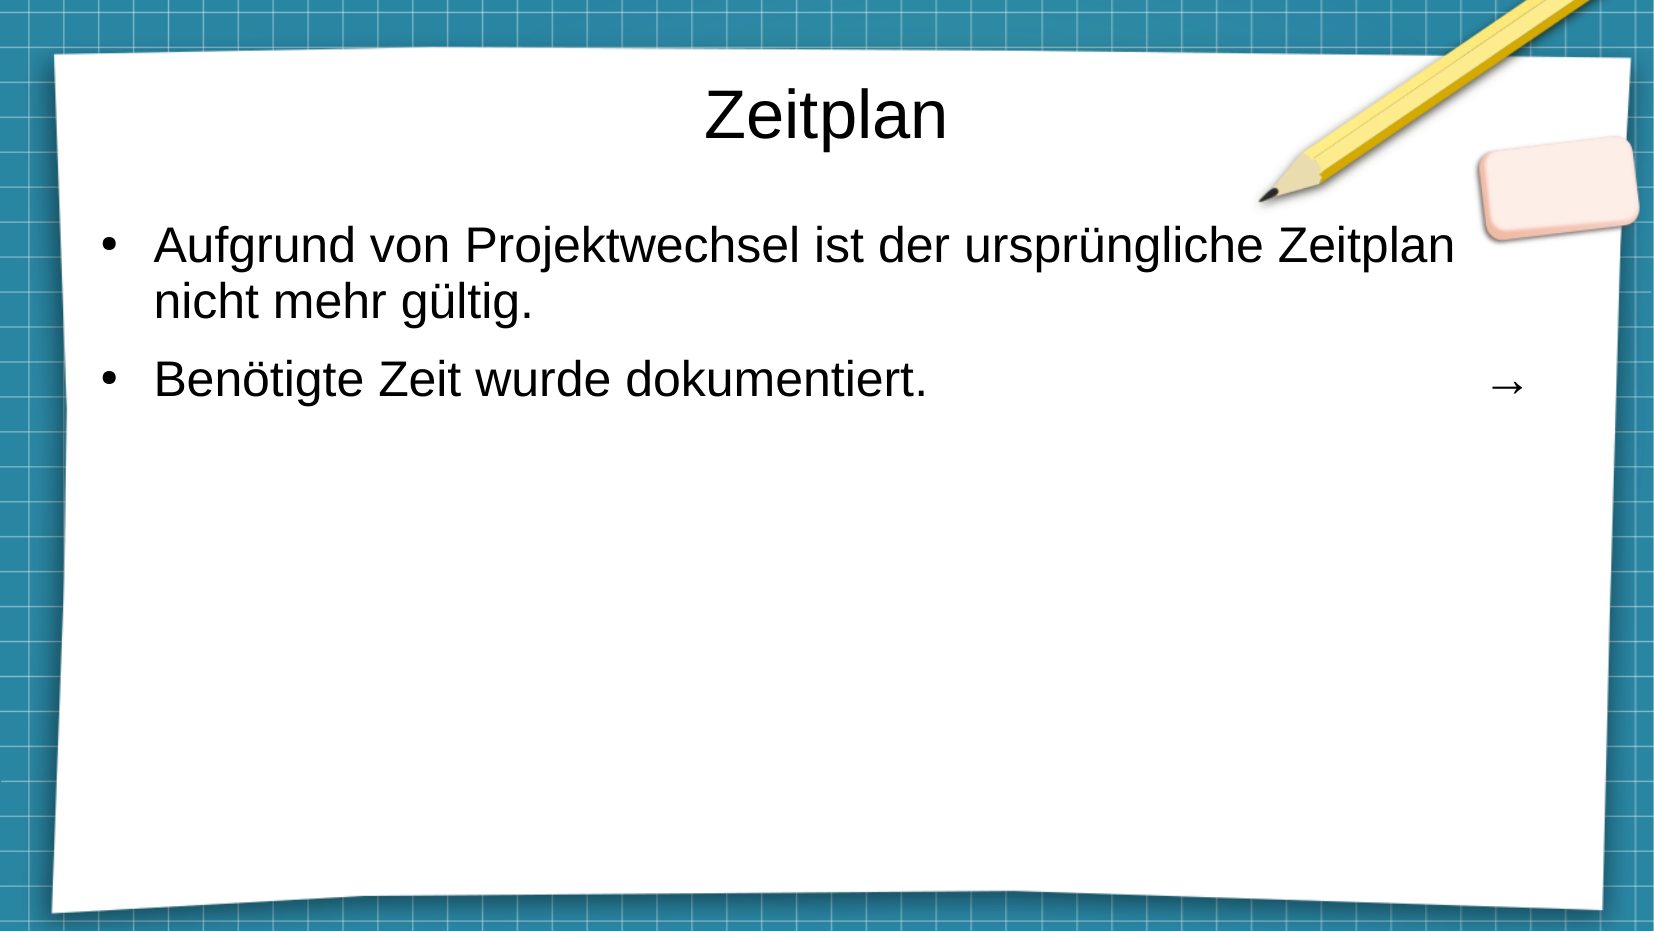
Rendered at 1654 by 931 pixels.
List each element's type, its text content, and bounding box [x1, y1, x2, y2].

title Zeitplan [82, 37, 1571, 193]
list Aufgrund von Projektwechsel ist der ursprüngliche Zeitplan nicht mehr gültig. Benötigte Zeit wurde dokumentiert. → [82, 217, 1571, 758]
picture [0, 0, 1654, 931]
